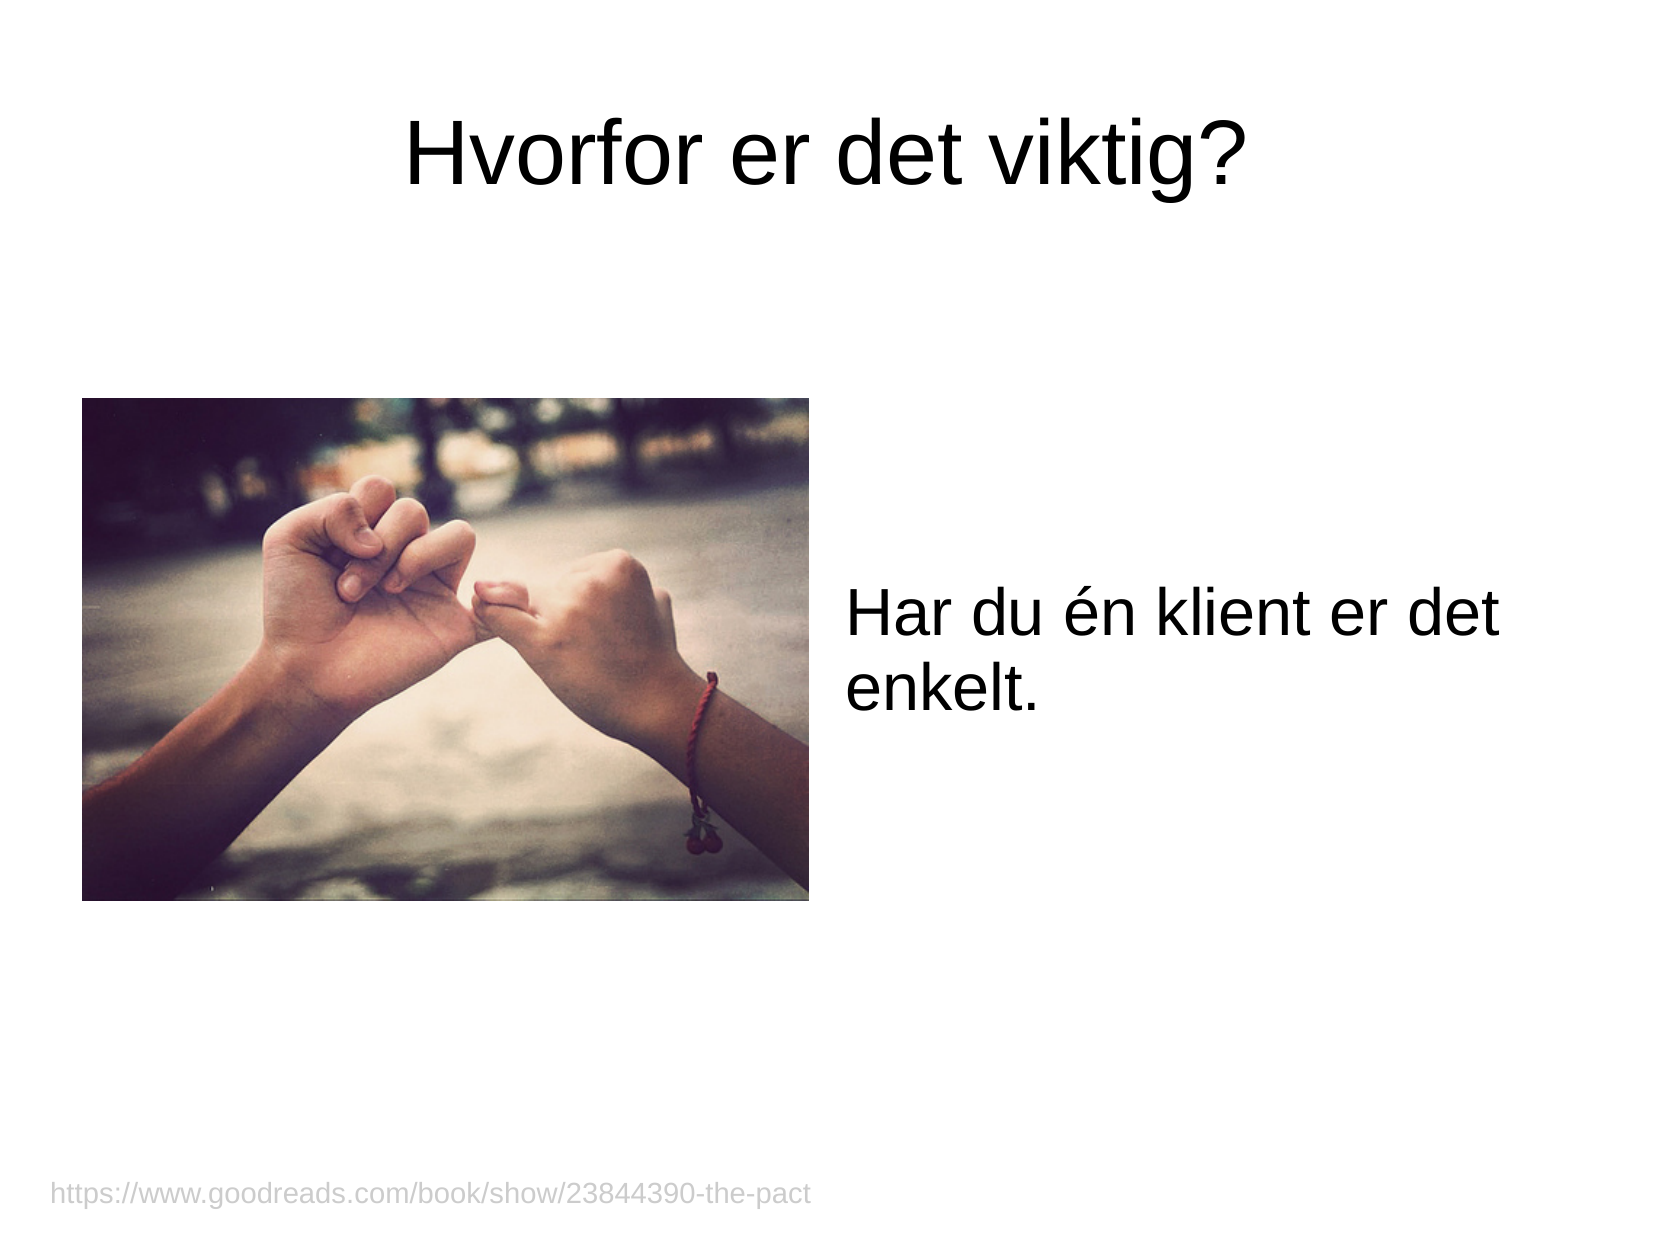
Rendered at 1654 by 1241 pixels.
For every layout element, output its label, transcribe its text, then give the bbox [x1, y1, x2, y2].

picture [82, 398, 809, 902]
title Hvorfor er det viktig? [82, 49, 1571, 257]
text_box https://www.goodreads.com/book/show/23844390-the-pact [35, 1169, 1039, 1227]
list Har du én klient er det enkelt. [845, 290, 1572, 1010]
